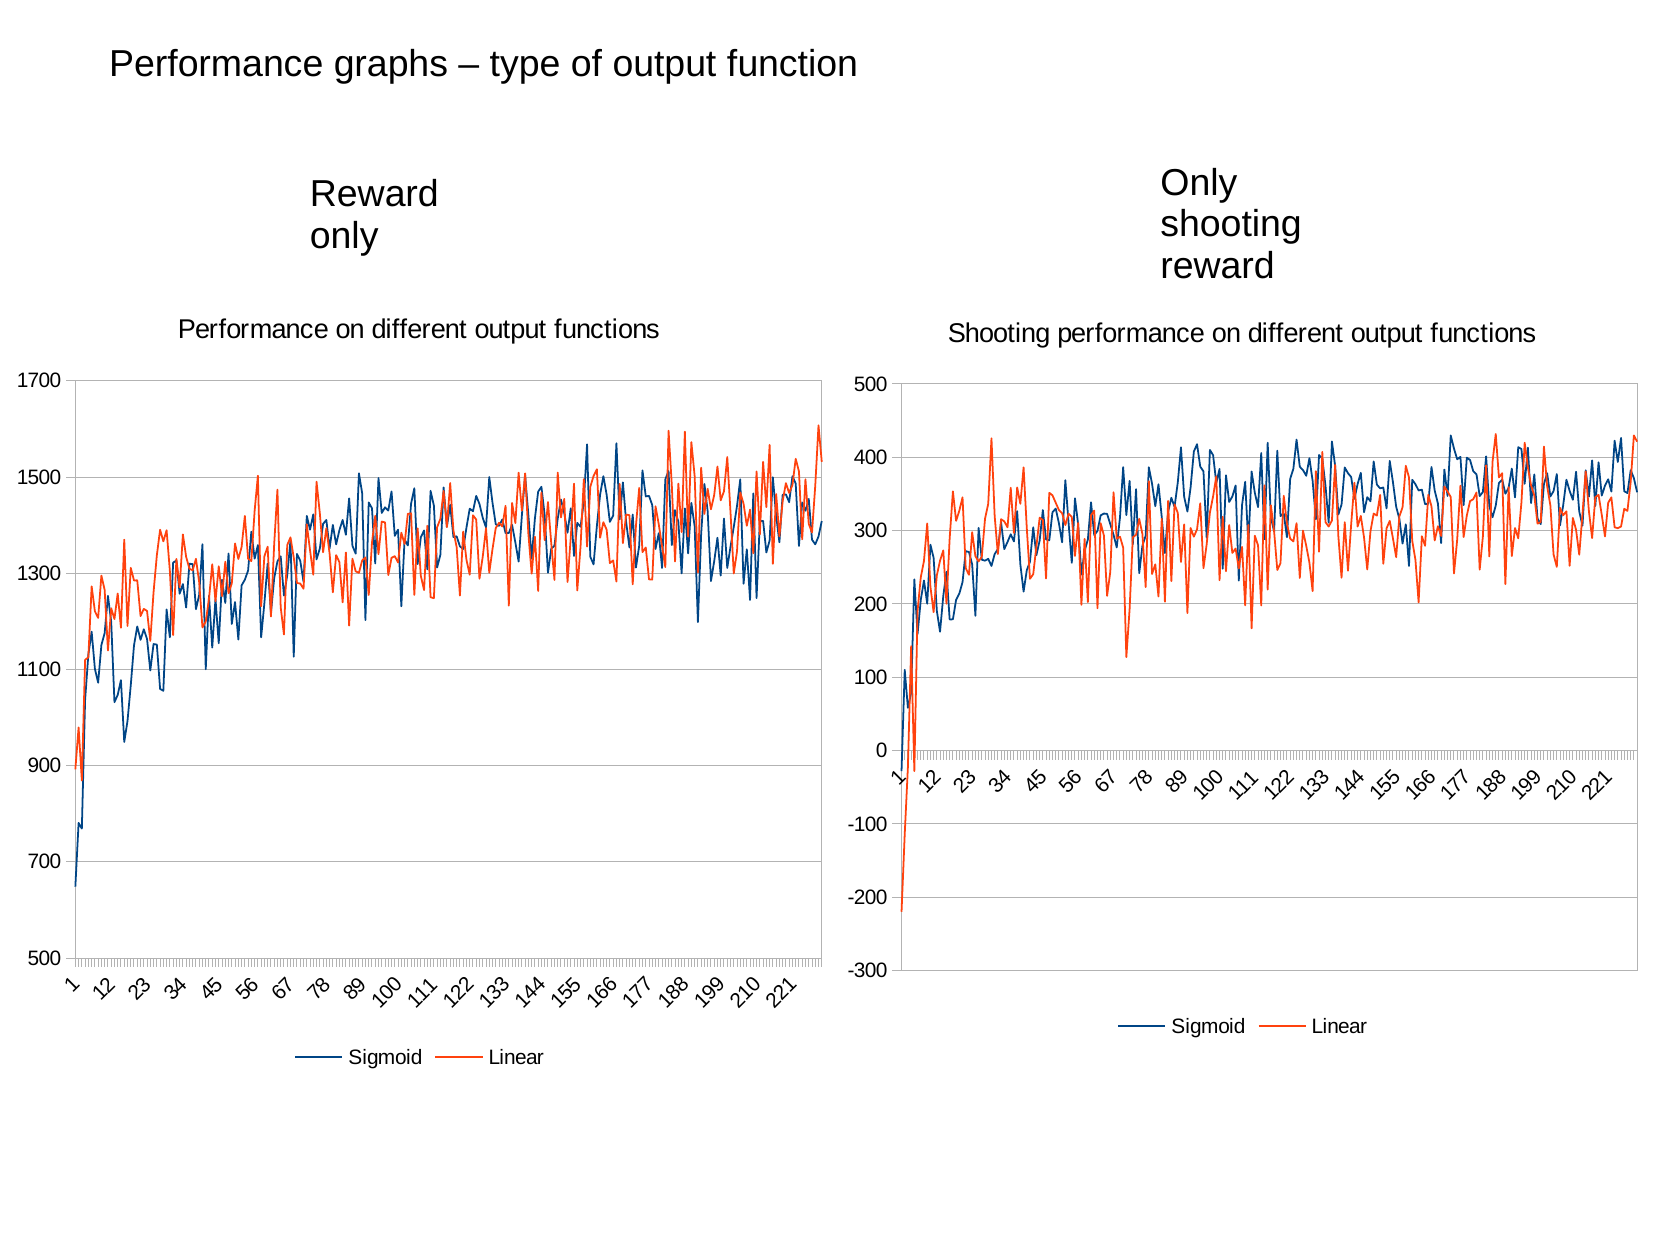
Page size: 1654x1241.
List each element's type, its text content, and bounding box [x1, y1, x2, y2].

text_box Performance graphs – type of output function [94, 35, 886, 93]
text_box Only shooting reward [1145, 153, 1382, 287]
text_box Reward only [295, 165, 473, 265]
chart [0, 283, 1654, 1075]
